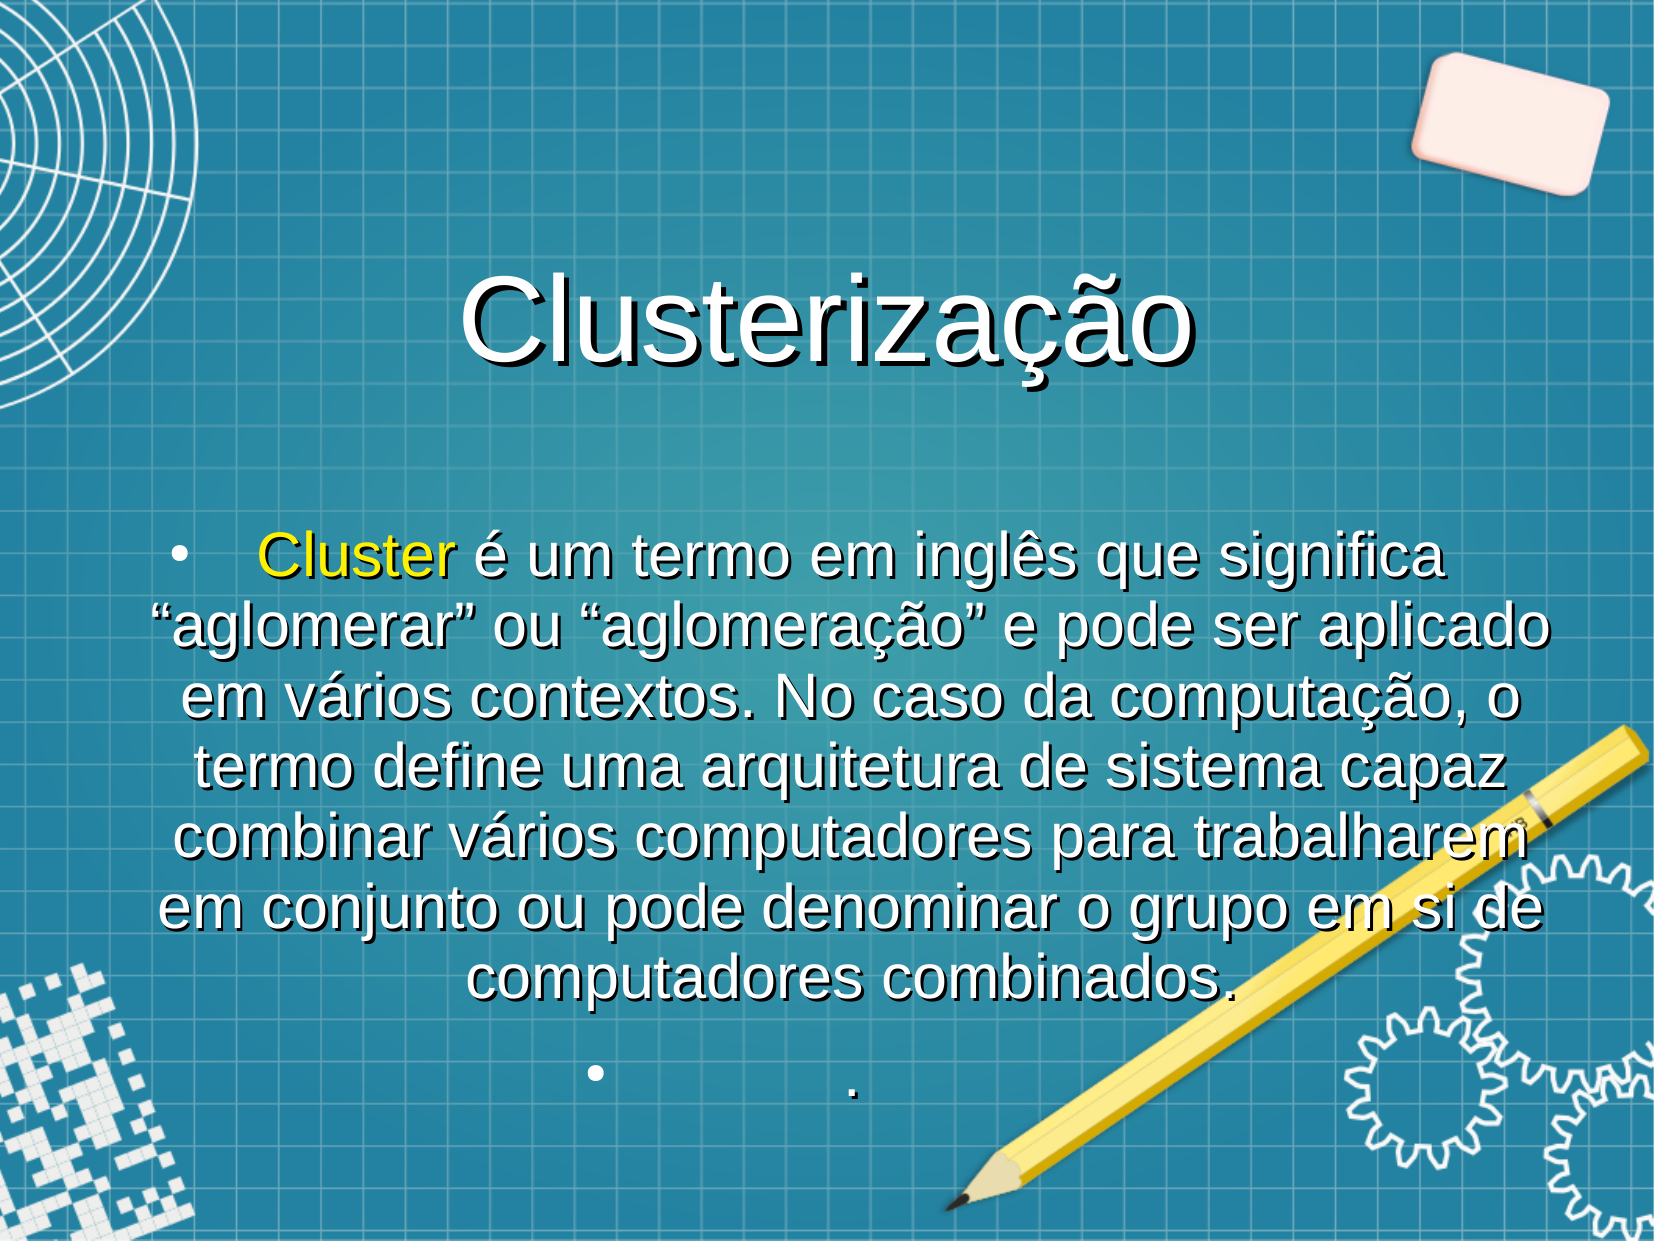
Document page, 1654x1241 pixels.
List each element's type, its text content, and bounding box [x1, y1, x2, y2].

list Cluster é um termo em inglês que significa “aglomerar” ou “aglomeração” e pode ser aplicado em vários contextos. No caso da computação, o termo define uma arquitetura de sistema capaz combinar vários computadores para trabalharem em conjunto ou pode denominar o grupo em si de computadores combinados. . [82, 519, 1571, 1123]
title Clusterização [82, 177, 1571, 461]
picture [0, 0, 1654, 1241]
